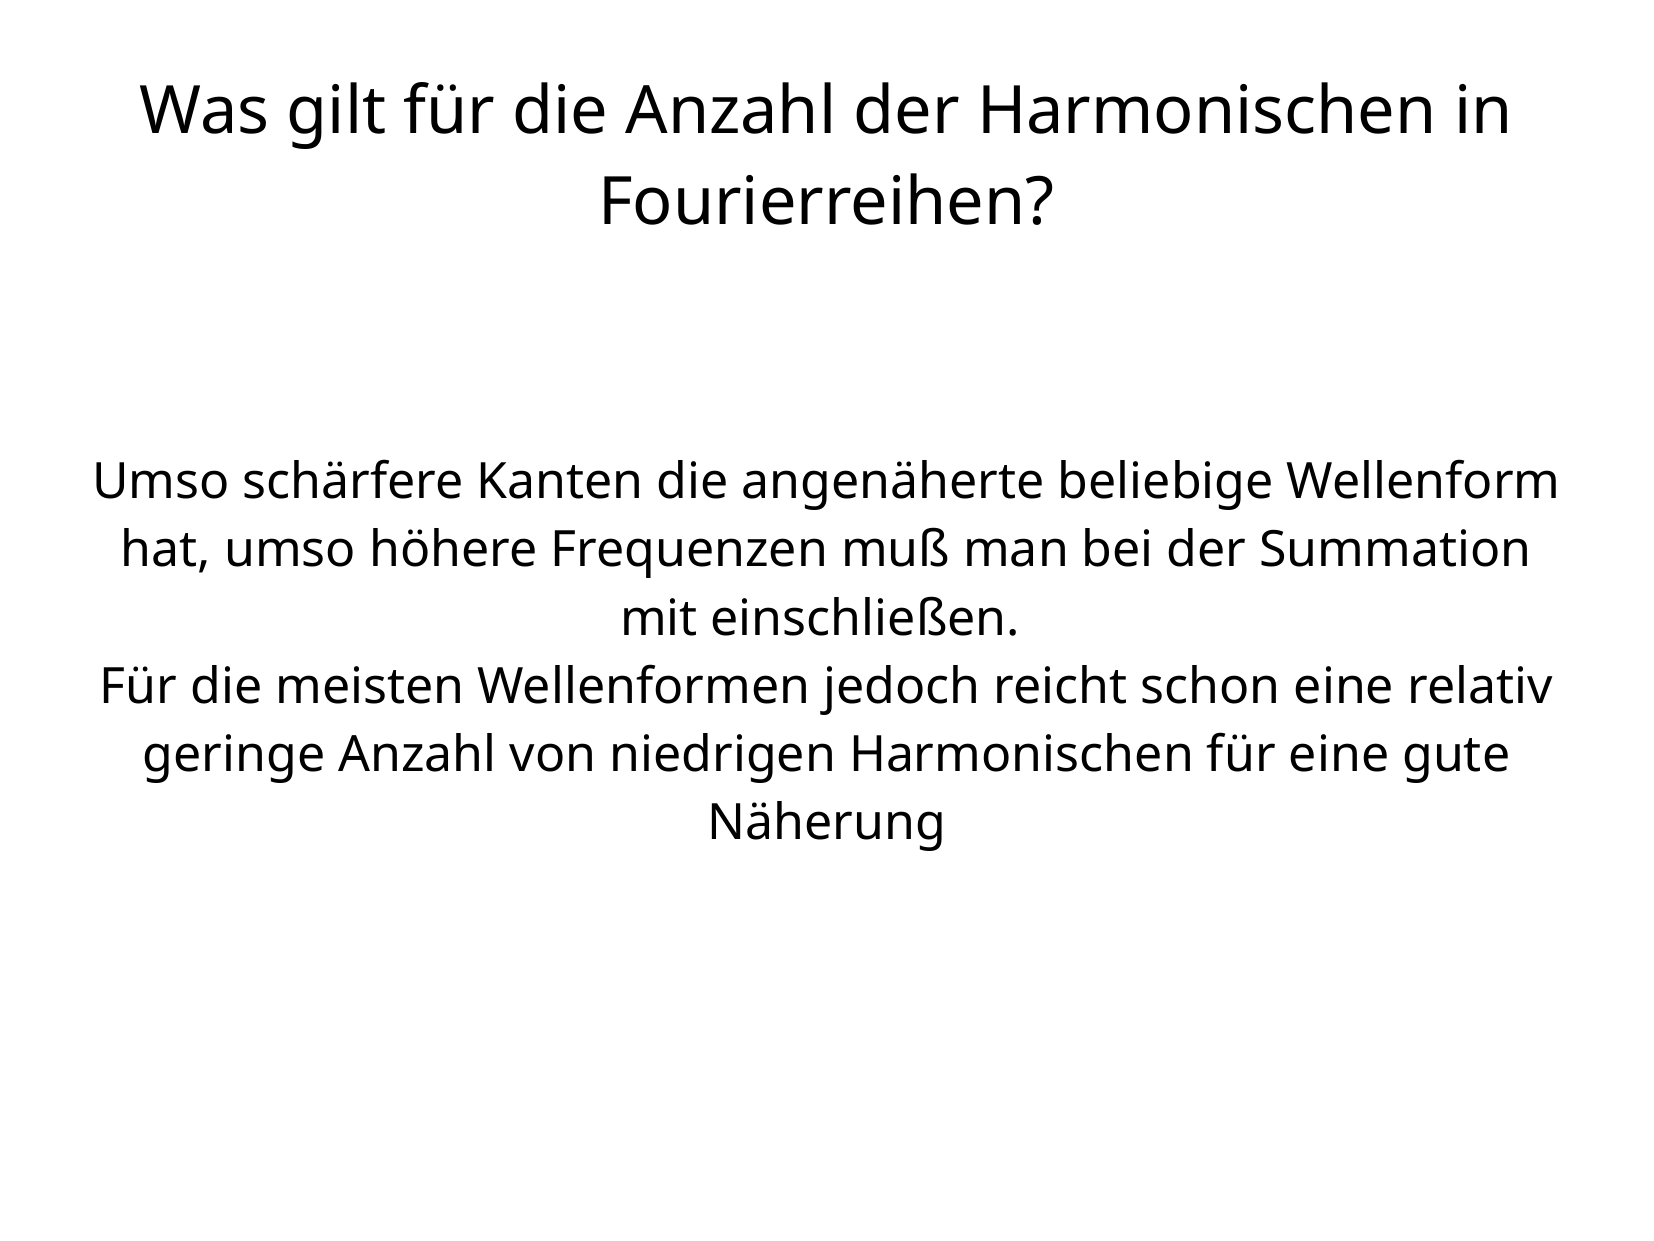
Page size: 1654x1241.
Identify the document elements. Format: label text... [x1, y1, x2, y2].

title Was gilt für die Anzahl der Harmonischen in Fourierreihen? [82, 49, 1571, 257]
subtitle Umso schärfere Kanten die angenäherte beliebige Wellenform hat, umso höhere Frequenzen muß man bei der Summation mit einschließen. Für die meisten Wellenformen jedoch reicht schon eine relativ geringe Anzahl von niedrigen Harmonischen für eine gute Näherung [82, 290, 1571, 1010]
